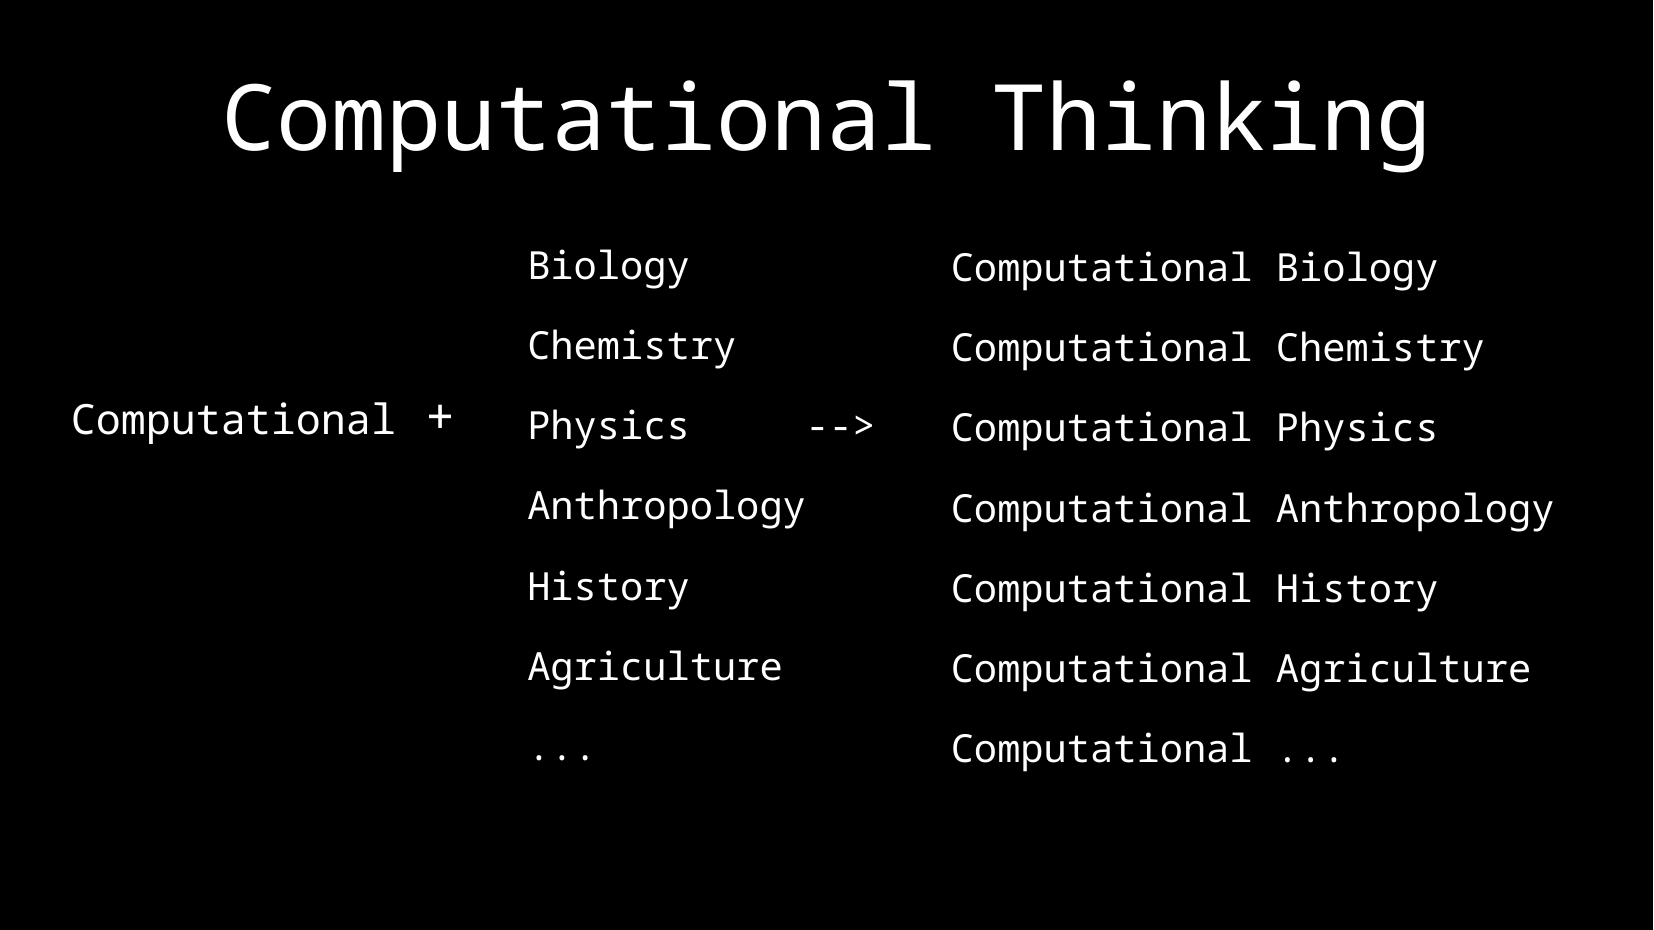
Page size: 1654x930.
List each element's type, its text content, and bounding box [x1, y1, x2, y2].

list Computational Biology Computational Chemistry Computational Physics Computational Anthropology Computational History Computational Agriculture Computational ... [885, 240, 1653, 780]
title Computational Thinking [82, 37, 1571, 193]
list Computational + [0, 210, 541, 751]
list Biology Chemistry Physics --> Anthropology History Agriculture ... [527, 237, 903, 778]
